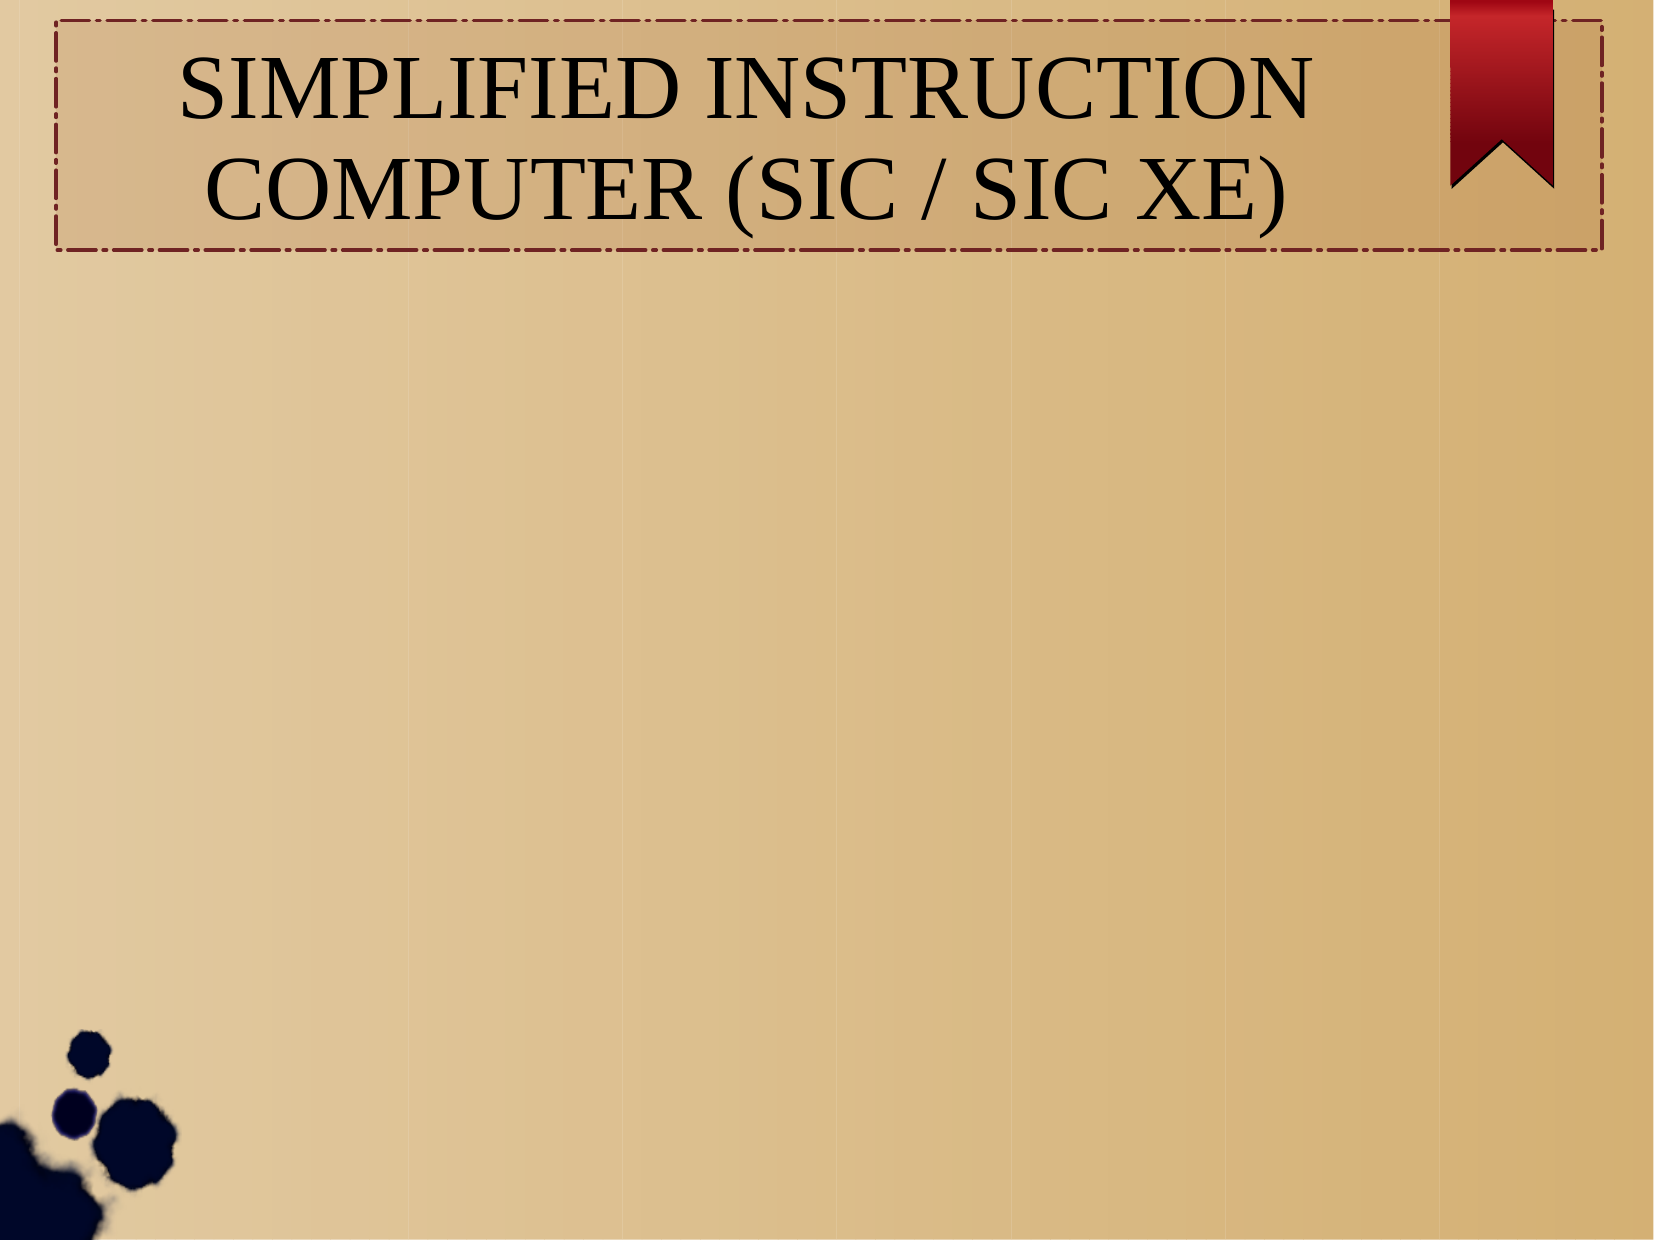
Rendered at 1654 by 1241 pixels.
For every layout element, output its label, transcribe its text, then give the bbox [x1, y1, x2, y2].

title SIMPLIFIED INSTRUCTION COMPUTER (SIC / SIC XE) [82, 35, 1412, 240]
